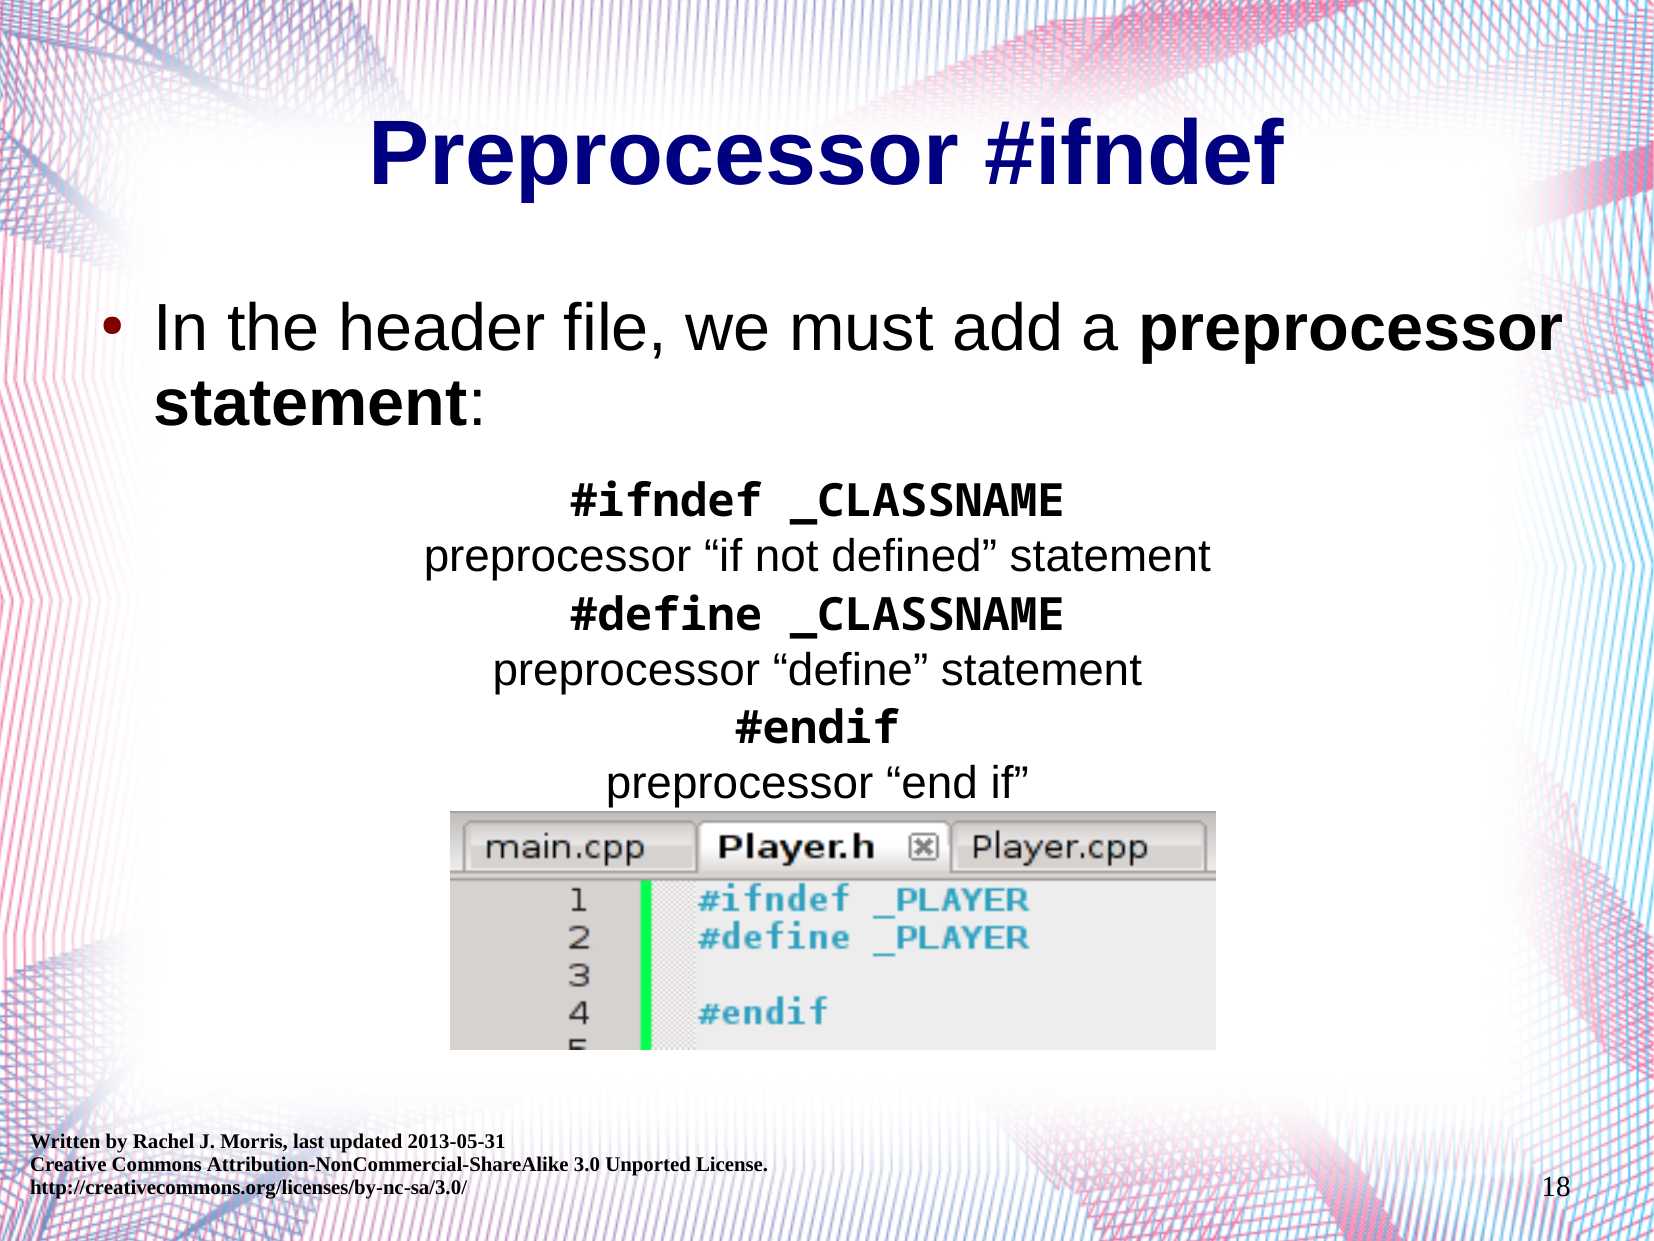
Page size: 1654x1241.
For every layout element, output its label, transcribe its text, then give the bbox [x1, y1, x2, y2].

list In the header file, we must add a preprocessor statement: [82, 290, 1571, 451]
title Preprocessor #ifndef [82, 49, 1571, 257]
text_box #ifndef _CLASSNAME preprocessor “if not defined” statement #define _CLASSNAME preprocessor “define” statement #endif preprocessor “end if” [300, 459, 1336, 793]
picture [0, 0, 1654, 1241]
